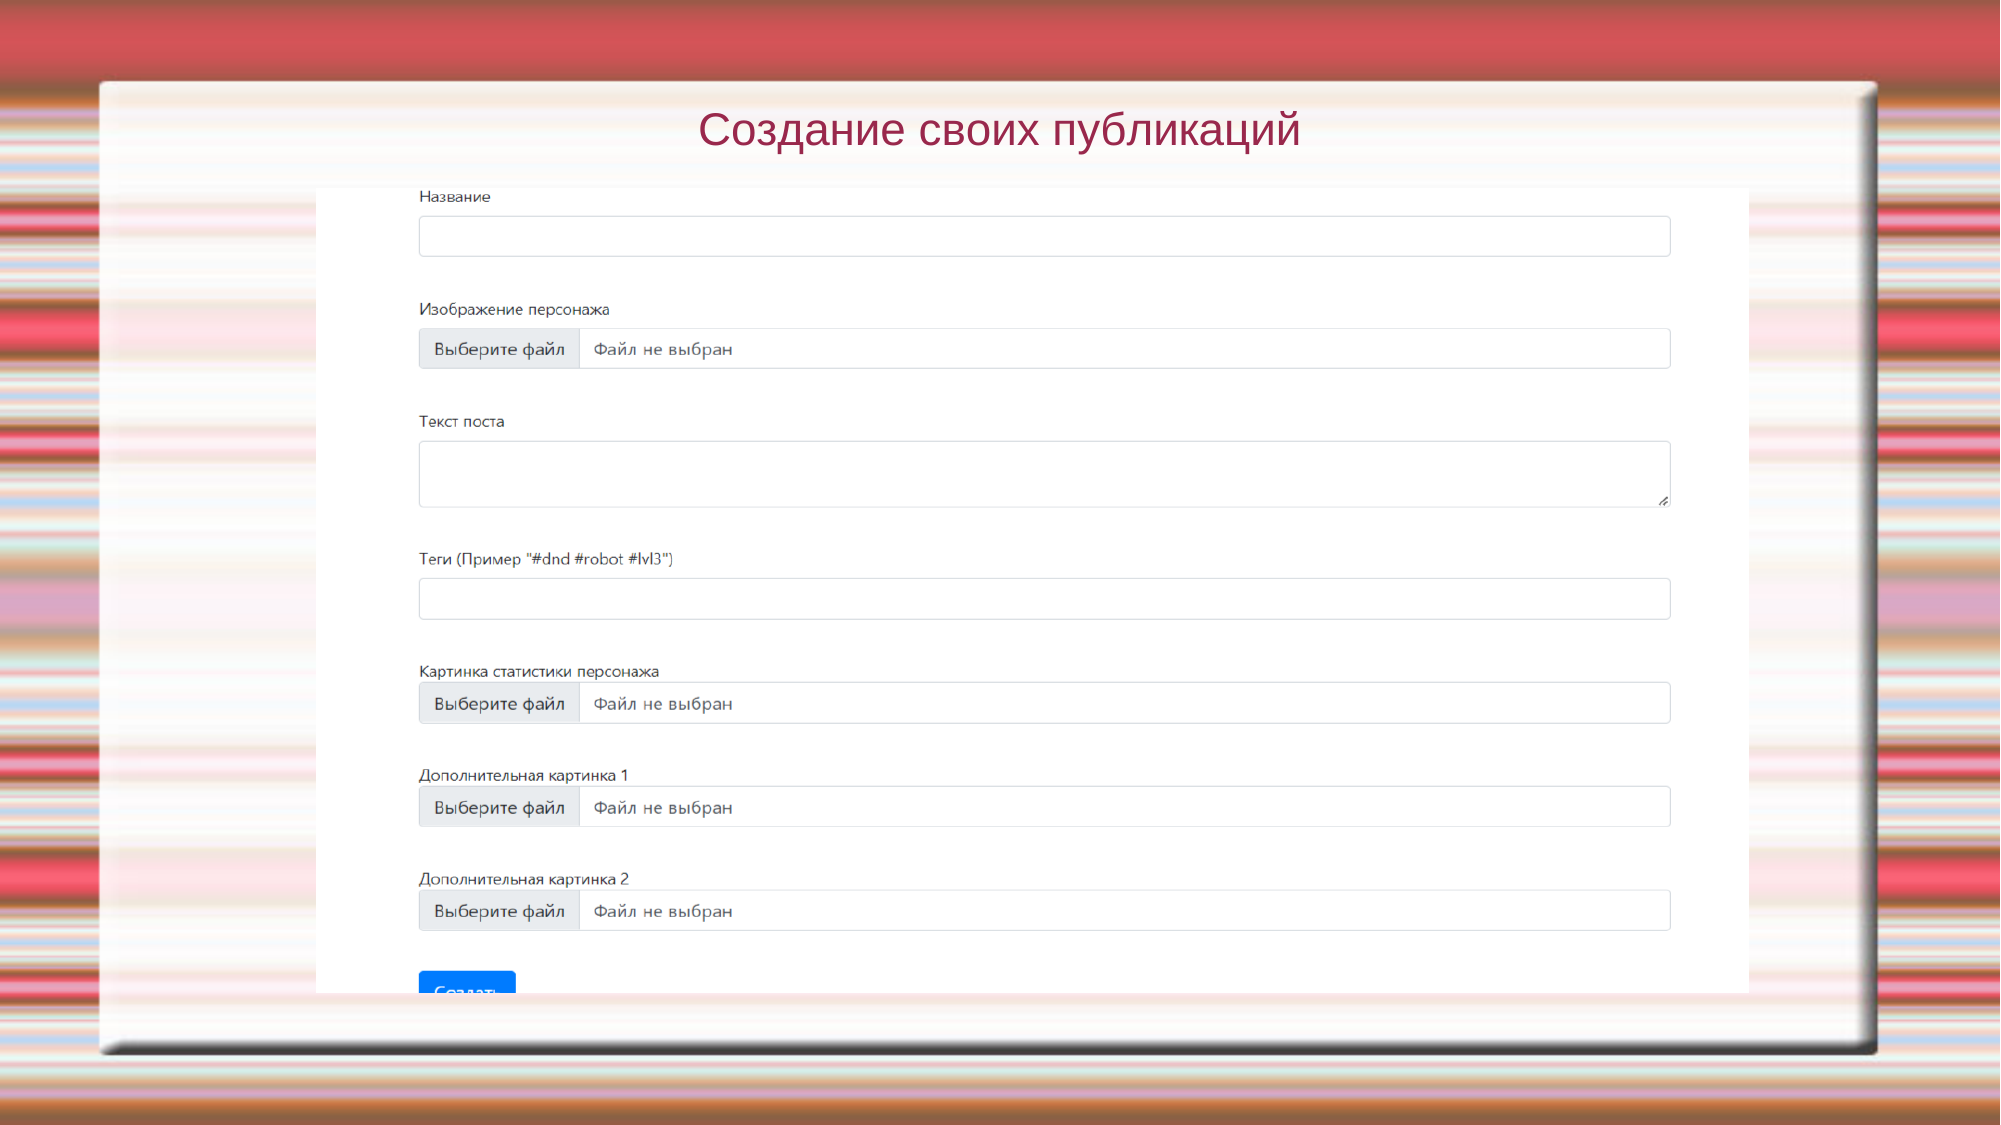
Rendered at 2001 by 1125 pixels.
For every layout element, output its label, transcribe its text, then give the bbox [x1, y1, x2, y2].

picture [0, 0, 2000, 1125]
title Создание своих публикаций [250, 40, 1750, 215]
